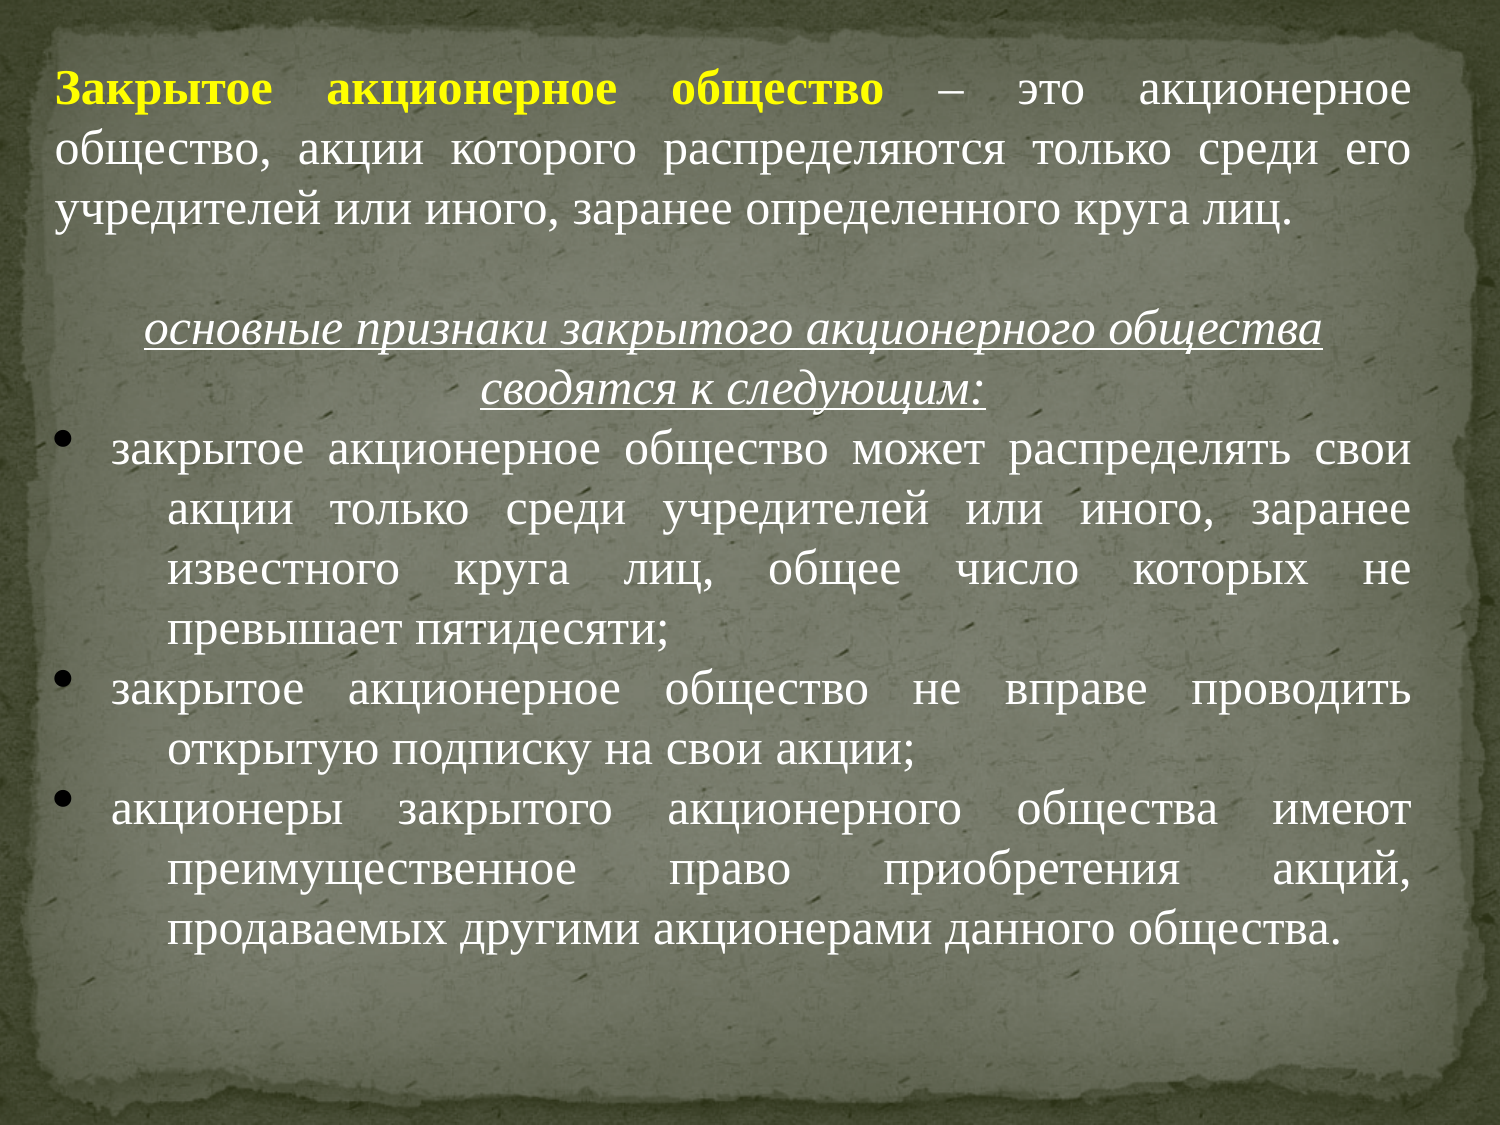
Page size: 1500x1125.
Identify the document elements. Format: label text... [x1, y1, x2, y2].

text_box Закрытое акционерное общество – это акционерное общество, акции которого распределяются только среди его учредителей или иного, заранее определенного круга лиц. основные признаки закрытого акционерного общества сводятся к следующим: закрытое акционерное общество может распределять свои акции только среди учредителей или иного, заранее известного круга лиц, общее число которых не превышает пятидесяти; закрытое акционерное общество не вправе проводить открытую подписку на свои акции; акционеры закрытого акционерного общества имеют преимущественное право приобретения акций, продаваемых другими акционерами данного общества. [40, 47, 1427, 962]
